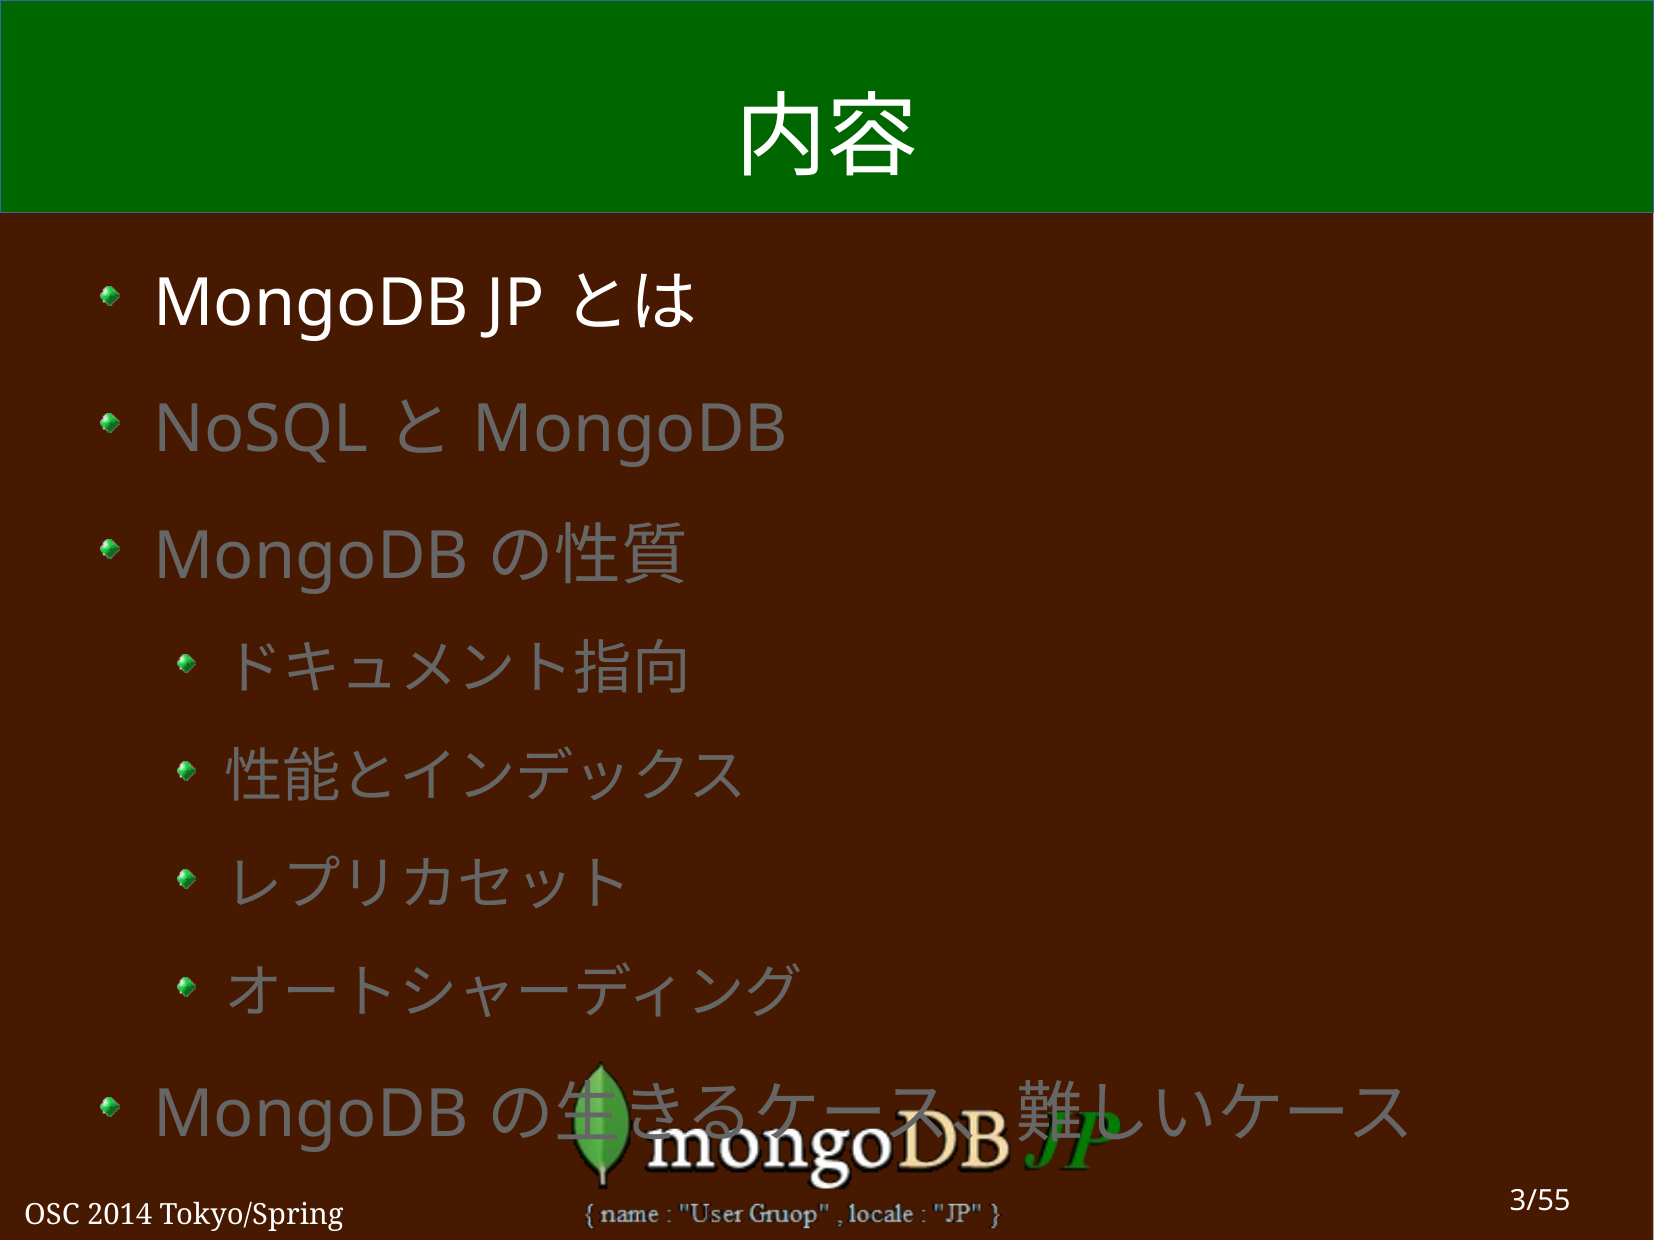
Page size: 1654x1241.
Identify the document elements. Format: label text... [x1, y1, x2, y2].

picture [566, 1132, 1140, 1241]
list MongoDB JPとは NoSQLとMongoDB MongoDBの性質 ドキュメント指向 性能とインデックス レプリカセット オートシャーディング MongoDBの生きるケース、難しいケース [82, 247, 1571, 1132]
title 内容 [82, 49, 1571, 207]
